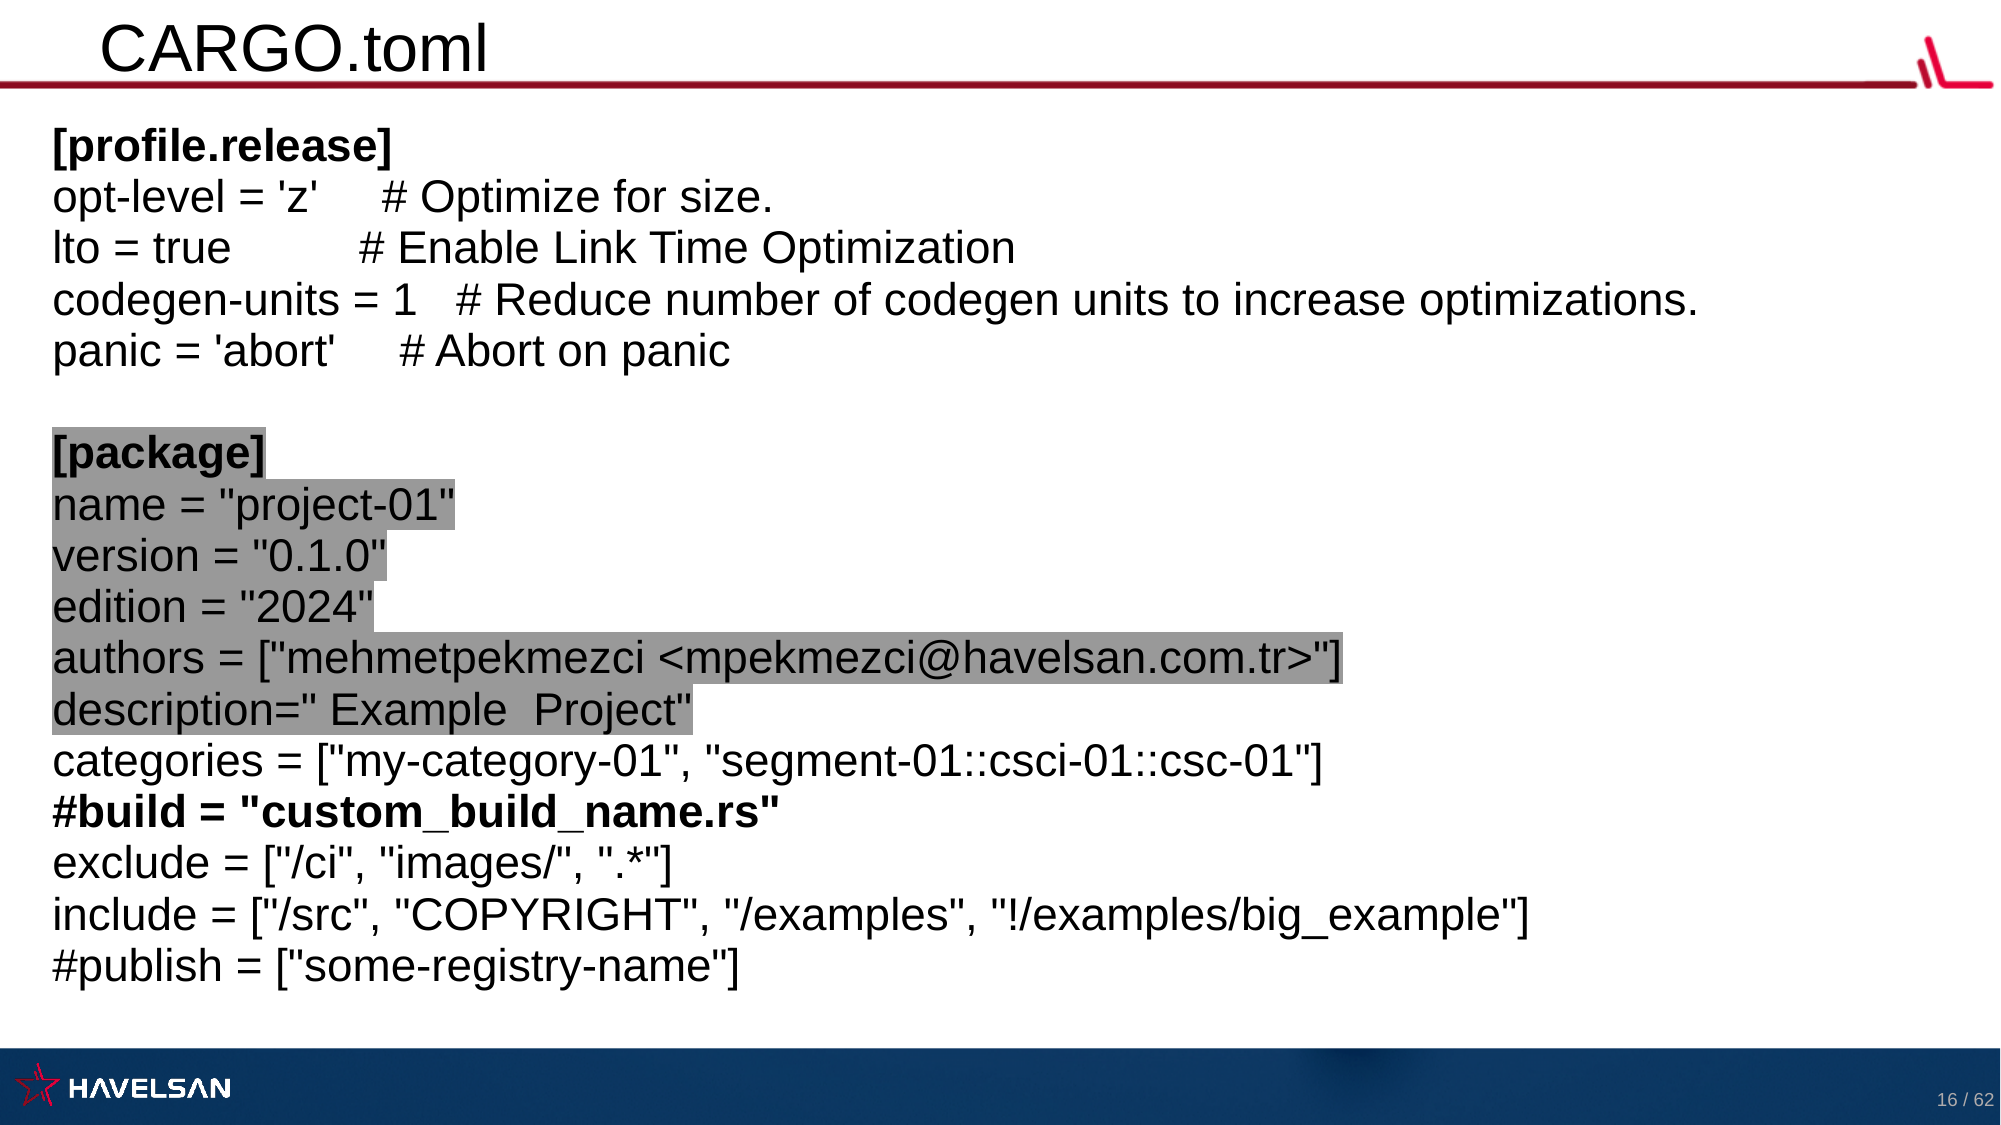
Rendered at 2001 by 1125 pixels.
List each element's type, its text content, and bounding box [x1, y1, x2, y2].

text_box [profile.release] opt-level = 'z' # Optimize for size. lto = true # Enable Link Time Optimization codegen-units = 1 # Reduce number of codegen units to increase optimizations. panic = 'abort' # Abort on panic [package] name = "project-01" version = "0.1.0" edition = "2024" authors = ["mehmetpekmezci <mpekmezci@havelsan.com.tr>"] description=" Example Project" categories = ["my-category-01", "segment-01::csci-01::csc-01"] #build = "custom_build_name.rs" exclude = ["/ci", "images/", ".*"] include = ["/src", "COPYRIGHT", "/examples", "!/examples/big_example"] #publish = ["some-registry-name"] [37, 112, 1951, 1102]
picture [0, 0, 2001, 1125]
title CARGO.toml [99, 44, 1686, 55]
